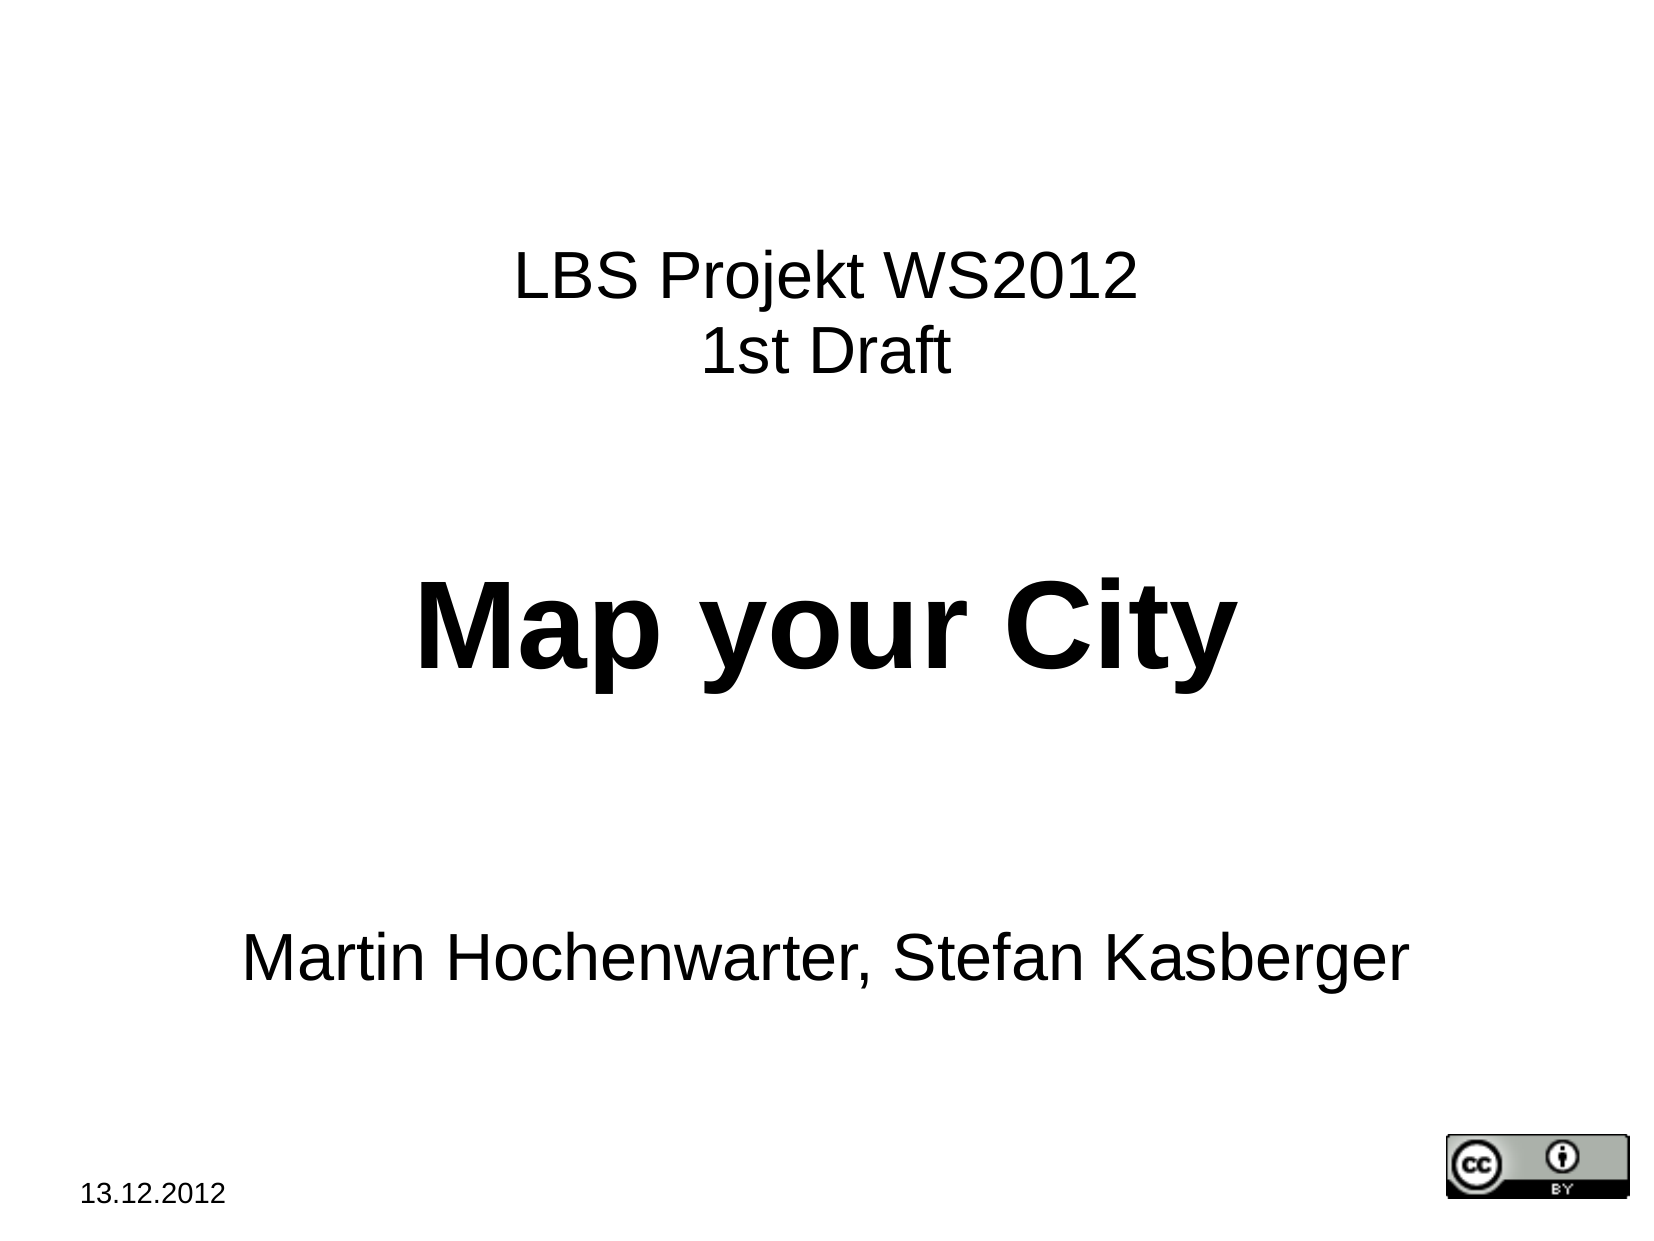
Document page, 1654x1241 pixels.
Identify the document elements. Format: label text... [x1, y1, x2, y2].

picture [1446, 1134, 1630, 1199]
text_box 13.12.2012 [64, 1169, 727, 1217]
subtitle LBS Projekt WS2012 1st Draft Map your City Martin Hochenwarter, Stefan Kasberger [82, 207, 1571, 1026]
